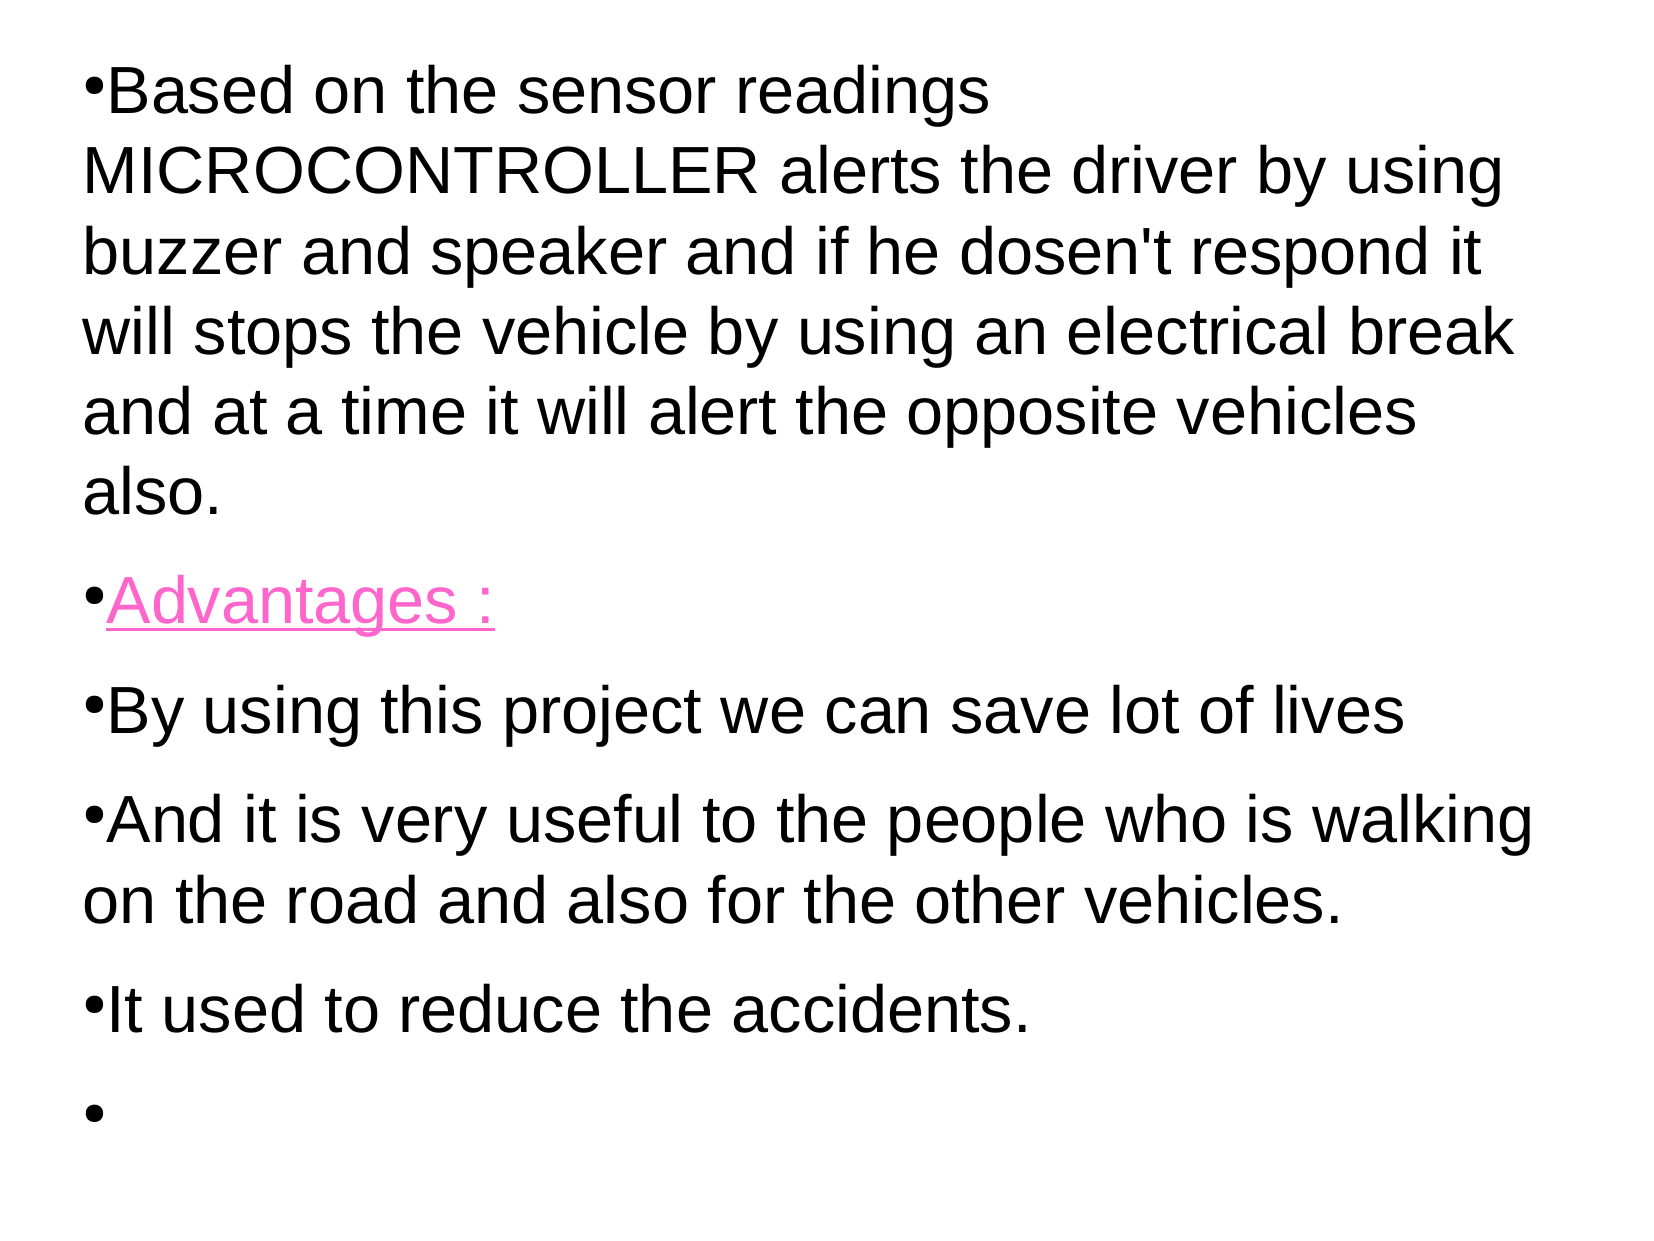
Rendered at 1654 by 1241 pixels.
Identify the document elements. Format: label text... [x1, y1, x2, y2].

list Based on the sensor readings MICROCONTROLLER alerts the driver by using buzzer and speaker and if he dosen't respond it will stops the vehicle by using an electrical break and at a time it will alert the opposite vehicles also. Advantages : By using this project we can save lot of lives And it is very useful to the people who is walking on the road and also for the other vehicles. It used to reduce the accidents. [82, 47, 1571, 1123]
